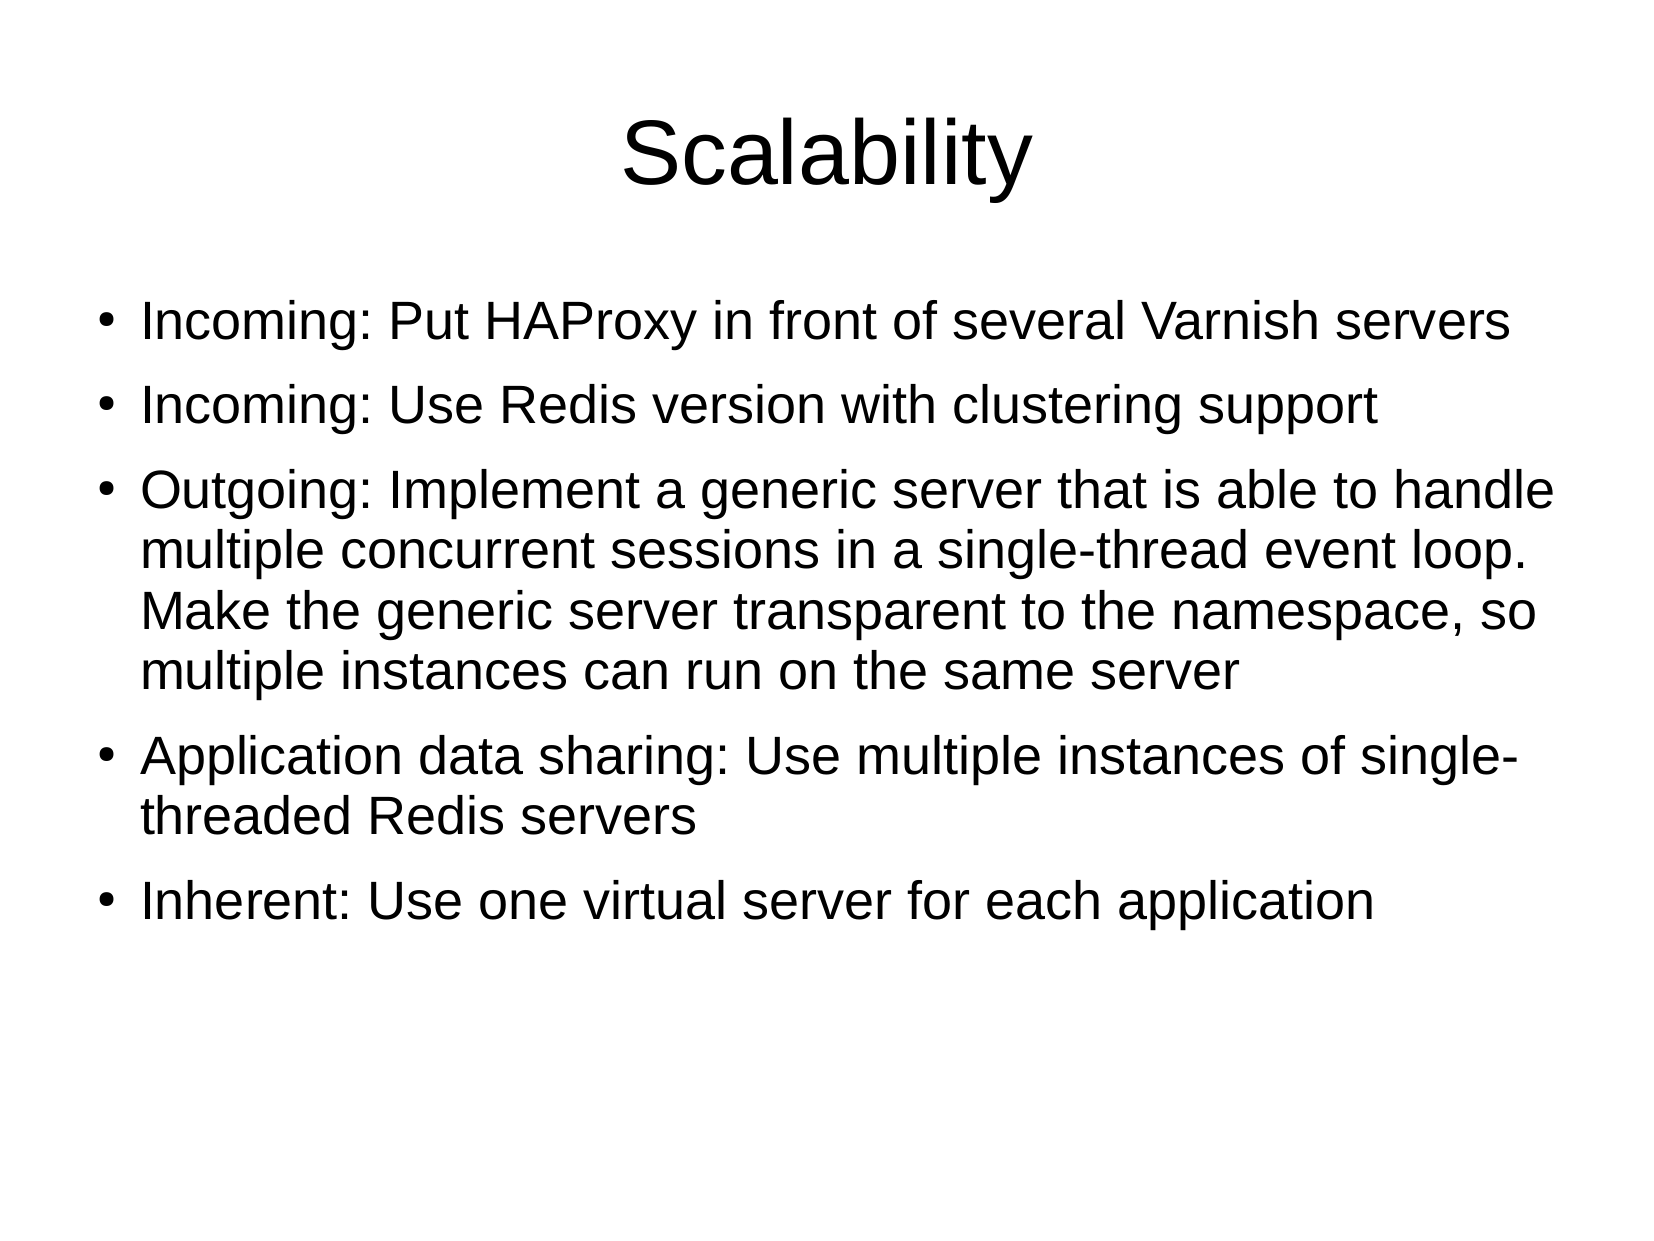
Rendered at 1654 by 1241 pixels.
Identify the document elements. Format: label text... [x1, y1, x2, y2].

title Scalability [82, 49, 1571, 257]
list Incoming: Put HAProxy in front of several Varnish servers Incoming: Use Redis version with clustering support Outgoing: Implement a generic server that is able to handle multiple concurrent sessions in a single-thread event loop. Make the generic server transparent to the namespace, so multiple instances can run on the same server Application data sharing: Use multiple instances of single-threaded Redis servers Inherent: Use one virtual server for each application [82, 290, 1571, 1010]
